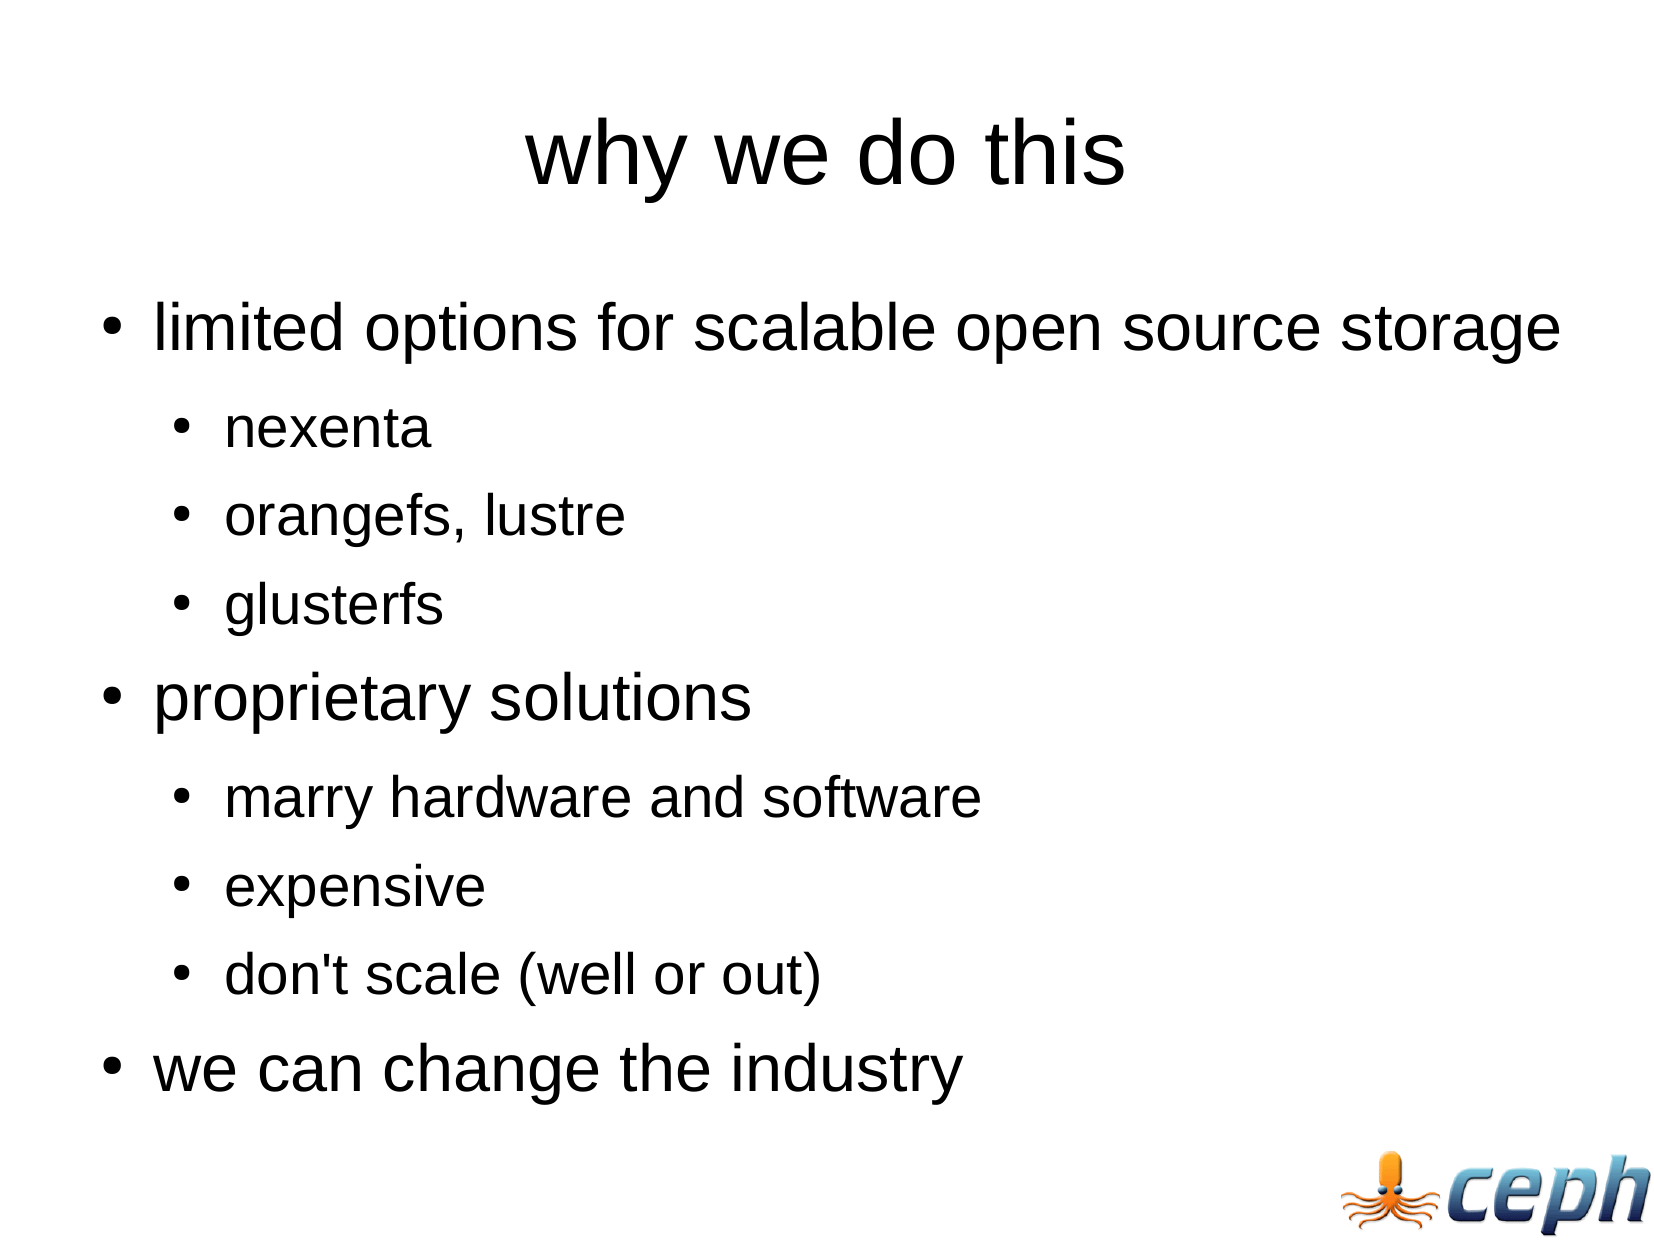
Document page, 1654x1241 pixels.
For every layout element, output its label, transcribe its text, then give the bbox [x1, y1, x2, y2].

list limited options for scalable open source storage nexenta orangefs, lustre glusterfs proprietary solutions marry hardware and software expensive don't scale (well or out) we can change the industry [82, 290, 1571, 1109]
picture [1335, 1151, 1651, 1239]
title why we do this [82, 49, 1571, 257]
